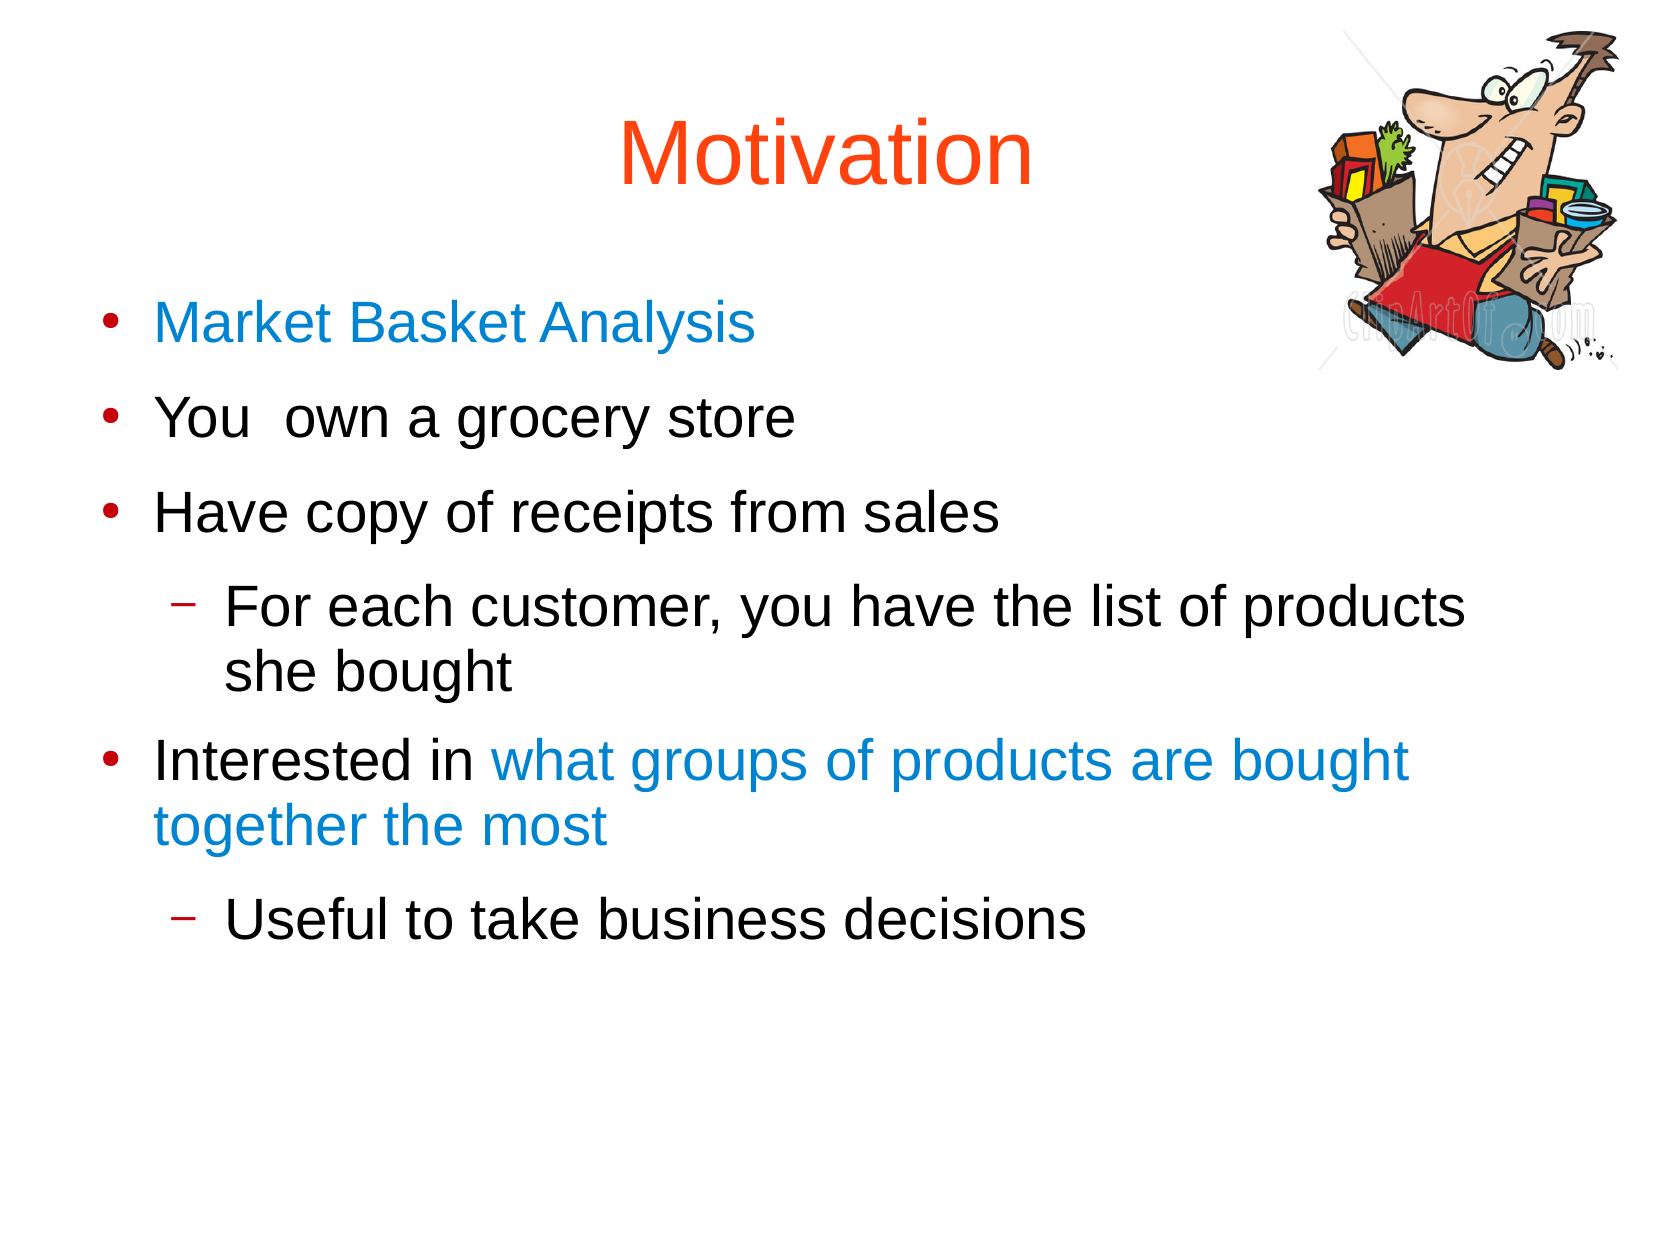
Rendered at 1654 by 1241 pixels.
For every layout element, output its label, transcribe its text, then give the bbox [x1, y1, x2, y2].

title Motivation [82, 49, 1318, 257]
picture [1318, 31, 1619, 370]
list Market Basket Analysis You own a grocery store Have copy of receipts from sales For each customer, you have the list of products she bought Interested in what groups of products are bought together the most Useful to take business decisions [82, 290, 1538, 1201]
